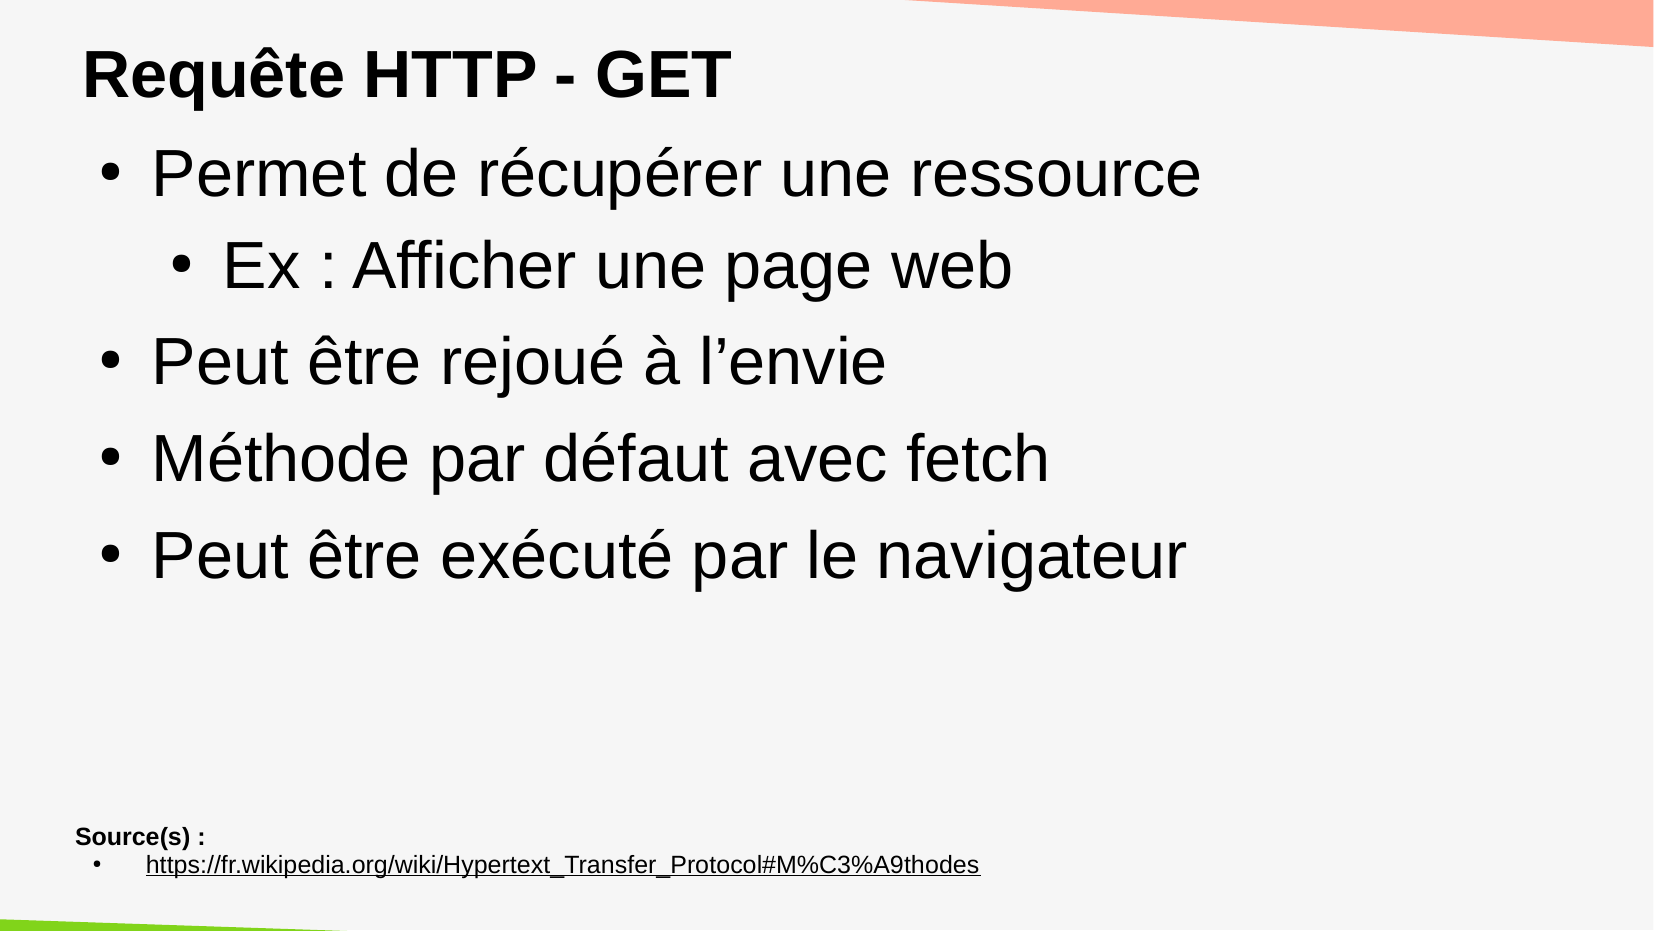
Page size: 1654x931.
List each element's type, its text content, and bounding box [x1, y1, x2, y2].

text_box [0, 919, 348, 931]
title Requête HTTP - GET [82, 37, 1571, 114]
text_box Source(s) : https://fr.wikipedia.org/wiki/Hypertext_Transfer_Protocol#M%C3%A9thodes [60, 815, 1546, 929]
text_box [904, 0, 1654, 48]
list Permet de récupérer une ressource Ex : Afficher une page web Peut être rejoué à l’envie Méthode par défaut avec fetch Peut être exécuté par le navigateur [80, 135, 1620, 621]
